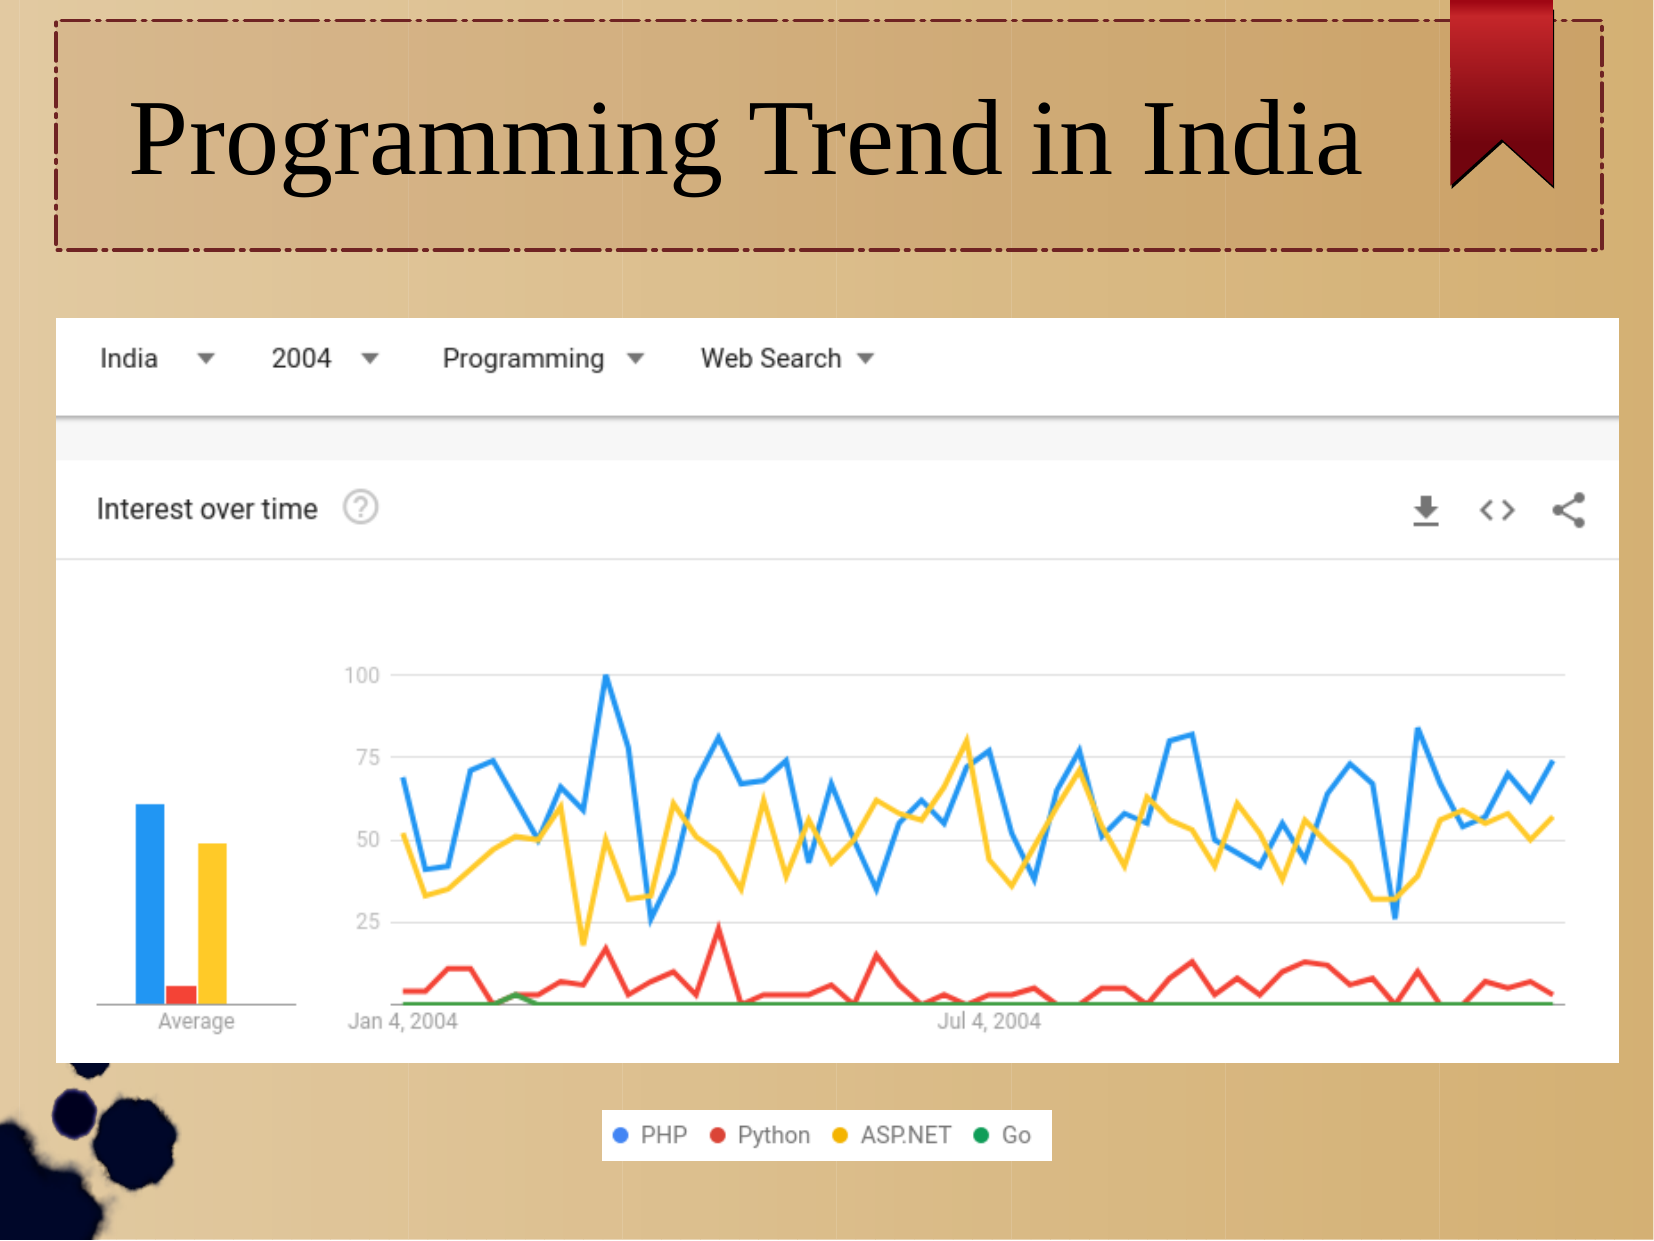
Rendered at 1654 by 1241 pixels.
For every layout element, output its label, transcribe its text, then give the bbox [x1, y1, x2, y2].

title Programming Trend in India [82, 47, 1412, 229]
picture [56, 318, 1619, 1063]
picture [602, 1110, 1052, 1161]
